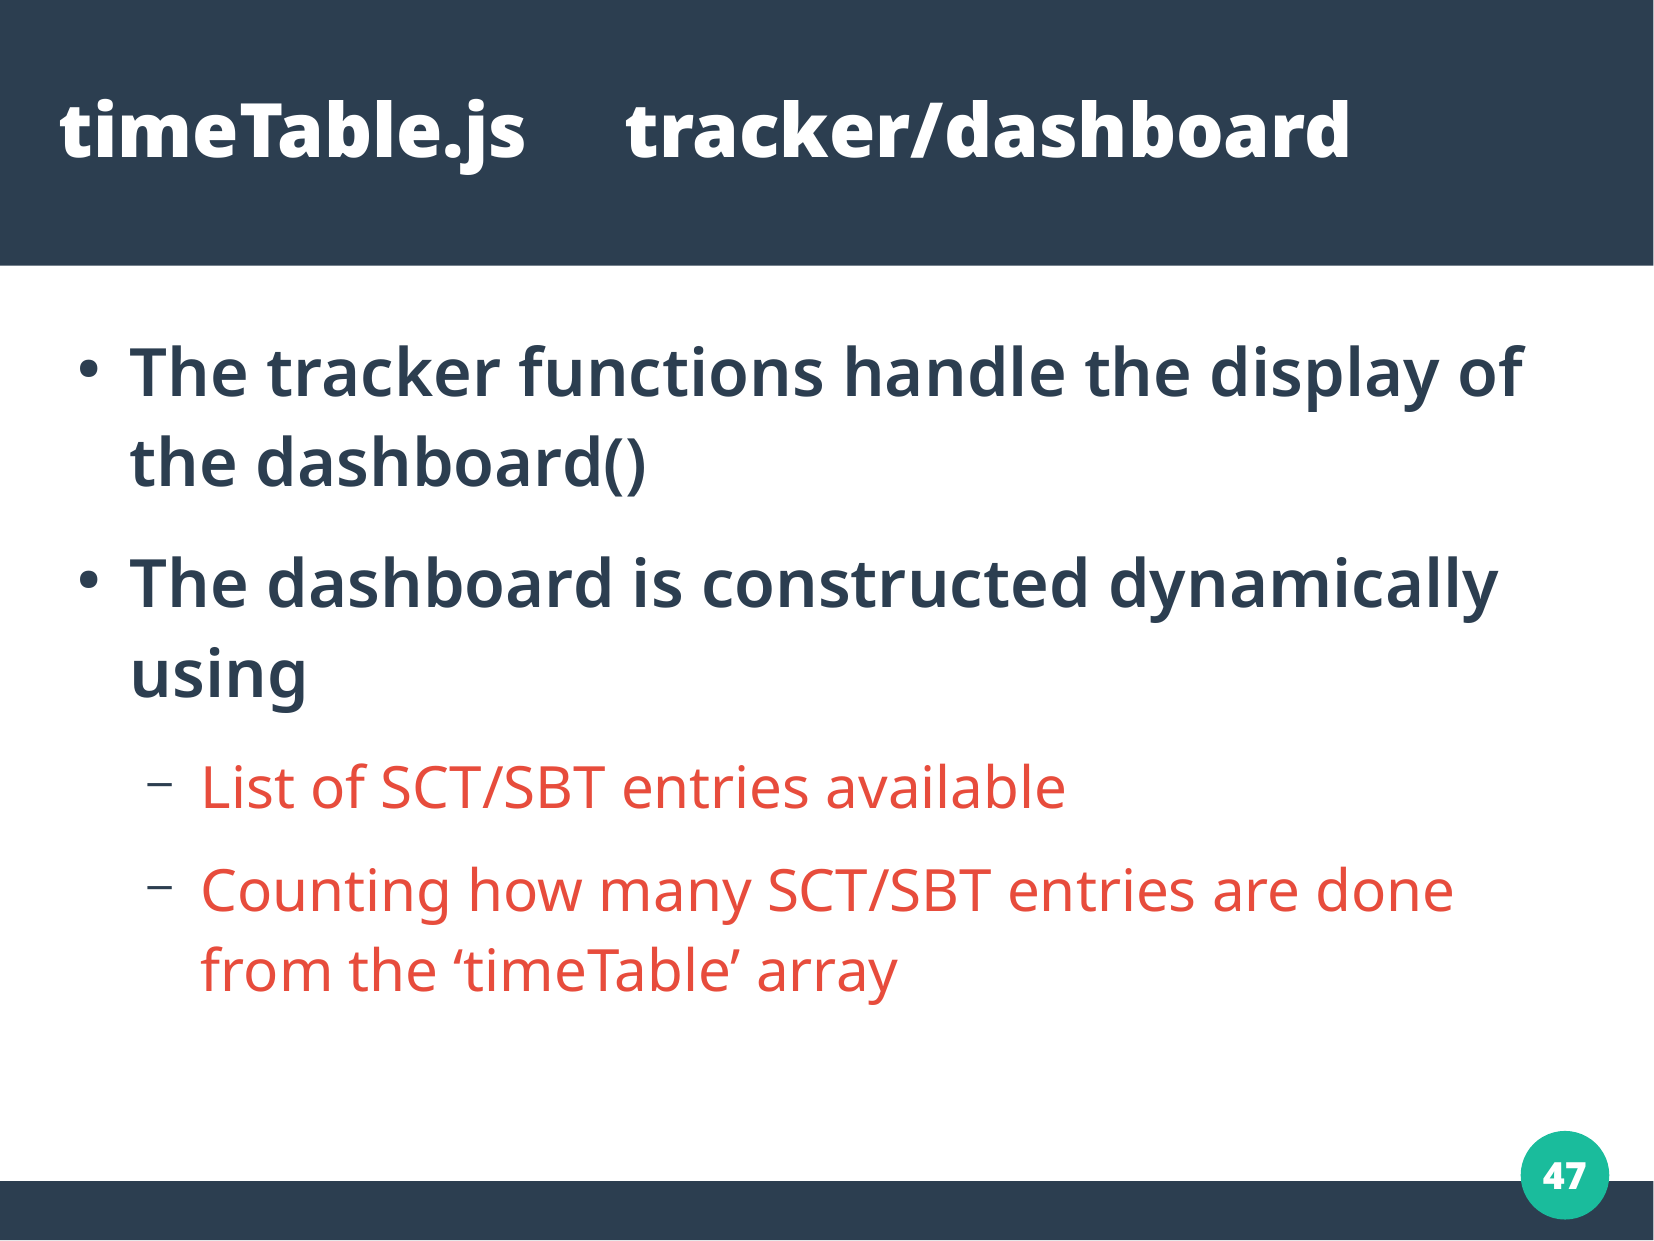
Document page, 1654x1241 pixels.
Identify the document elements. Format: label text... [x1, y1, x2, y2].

list The tracker functions handle the display of the dashboard() The dashboard is constructed dynamically using List of SCT/SBT entries available Counting how many SCT/SBT entries are done from the ‘timeTable’ array [59, 324, 1595, 1152]
title timeTable.js tracker/dashboard [59, 49, 1595, 207]
